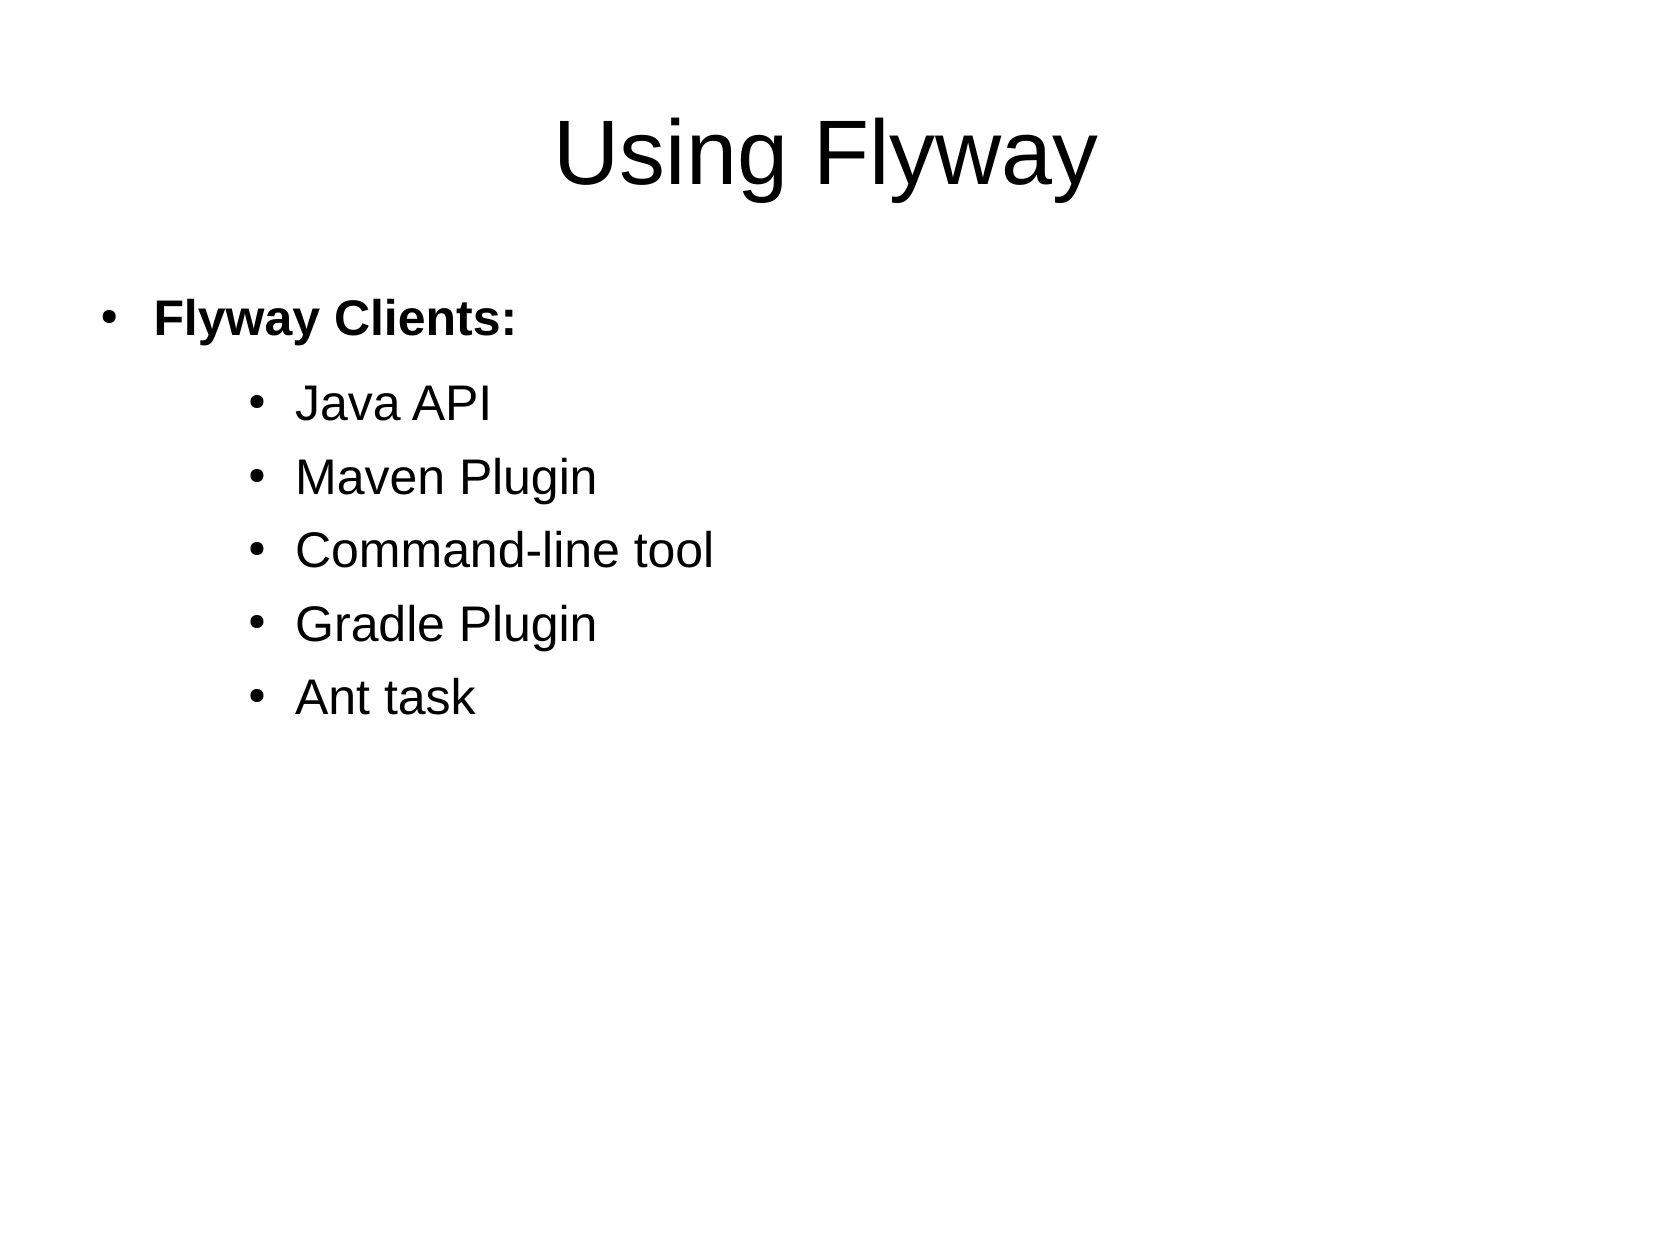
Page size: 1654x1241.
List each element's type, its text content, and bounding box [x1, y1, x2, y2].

list Flyway Clients: Java API Maven Plugin Command-line tool Gradle Plugin Ant task [82, 290, 1571, 1010]
title Using Flyway [82, 49, 1571, 257]
